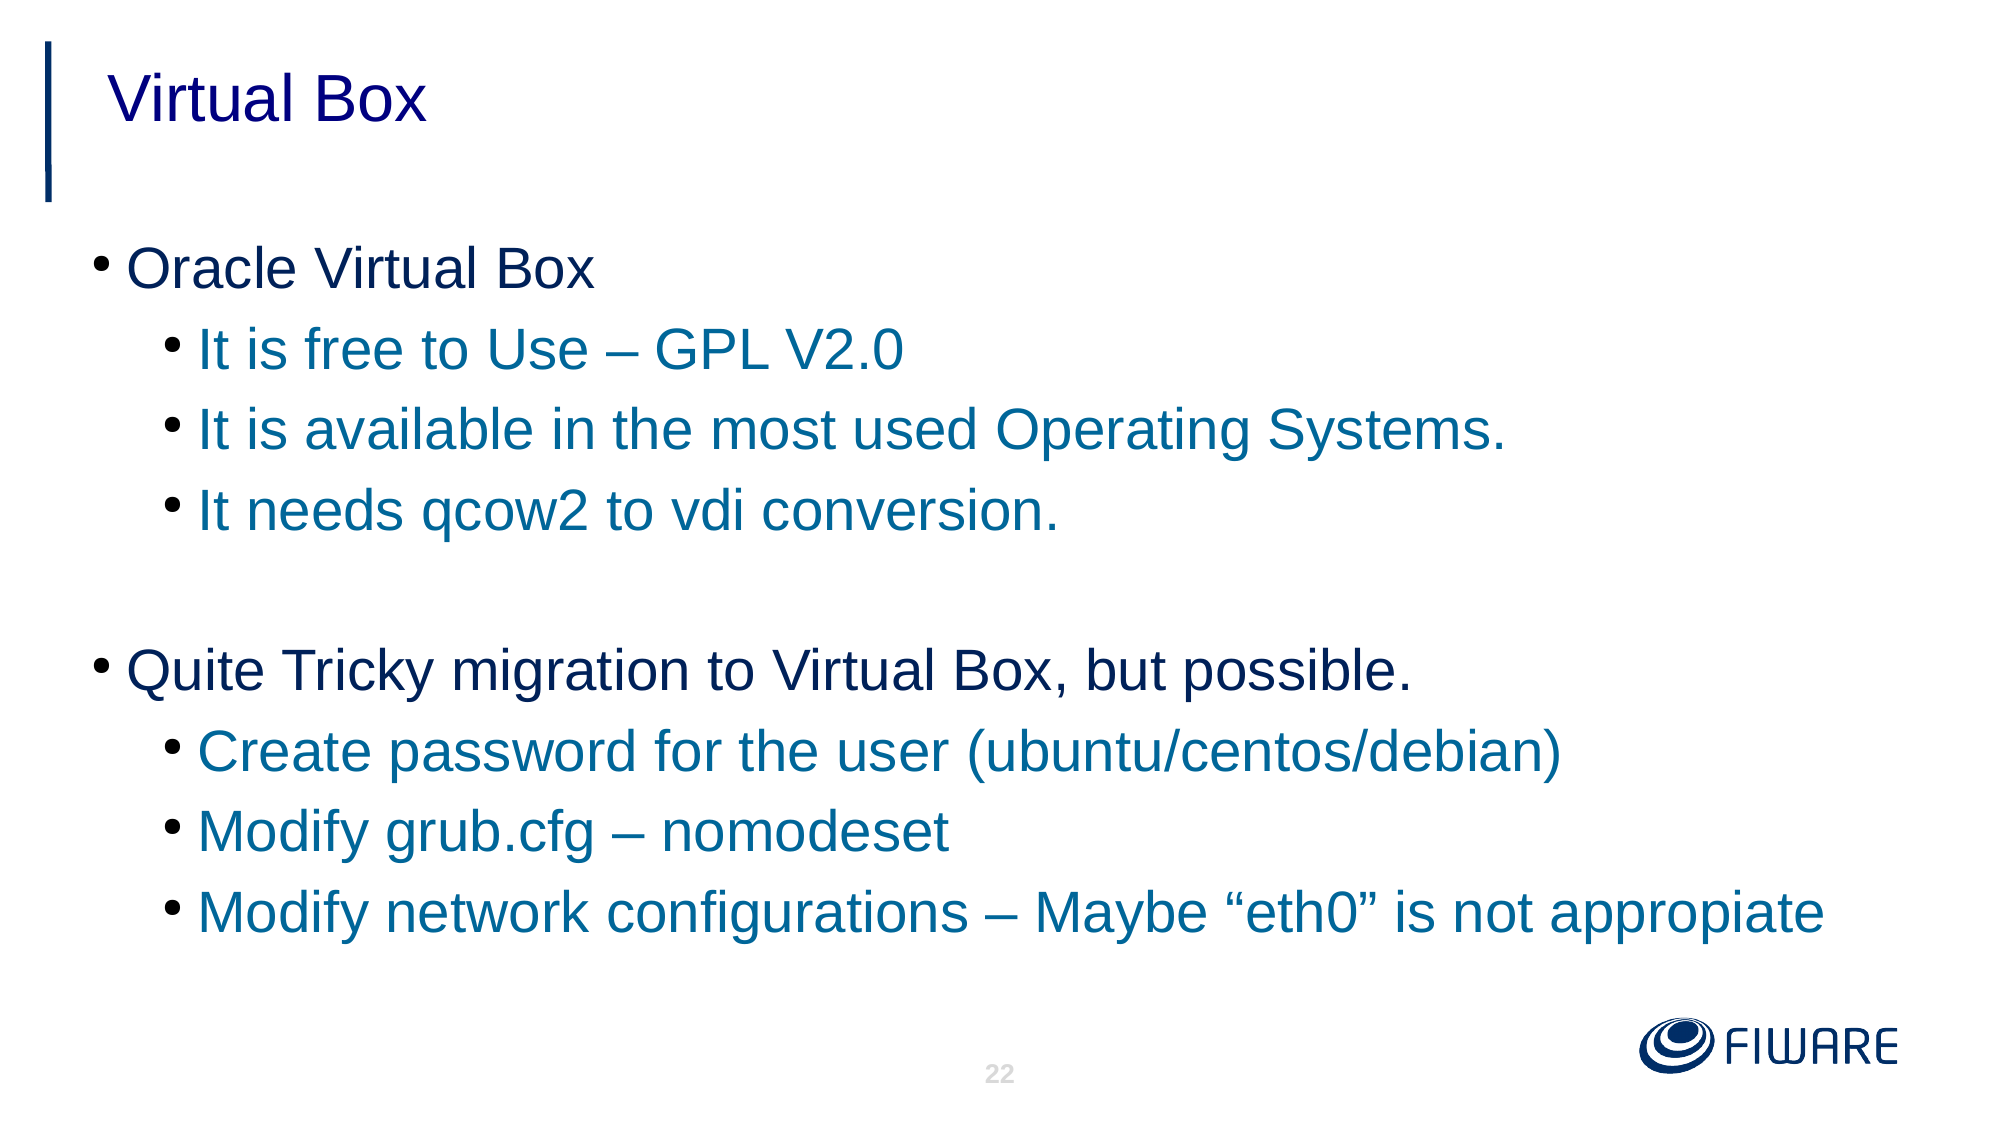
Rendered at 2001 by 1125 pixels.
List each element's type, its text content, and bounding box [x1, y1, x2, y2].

picture [1635, 1012, 1905, 1077]
slide_number <número> [887, 1042, 1113, 1103]
text_box Oracle Virtual Box It is free to Use – GPL V2.0 It is available in the most used Operating Systems. It needs qcow2 to vdi conversion. Quite Tricky migration to Virtual Box, but possible. Create password for the user (ubuntu/centos/debian) Modify grub.cfg – nomodeset Modify network configurations – Maybe “eth0” is not appropiate [76, 212, 1902, 952]
title Virtual Box [92, 47, 1704, 154]
